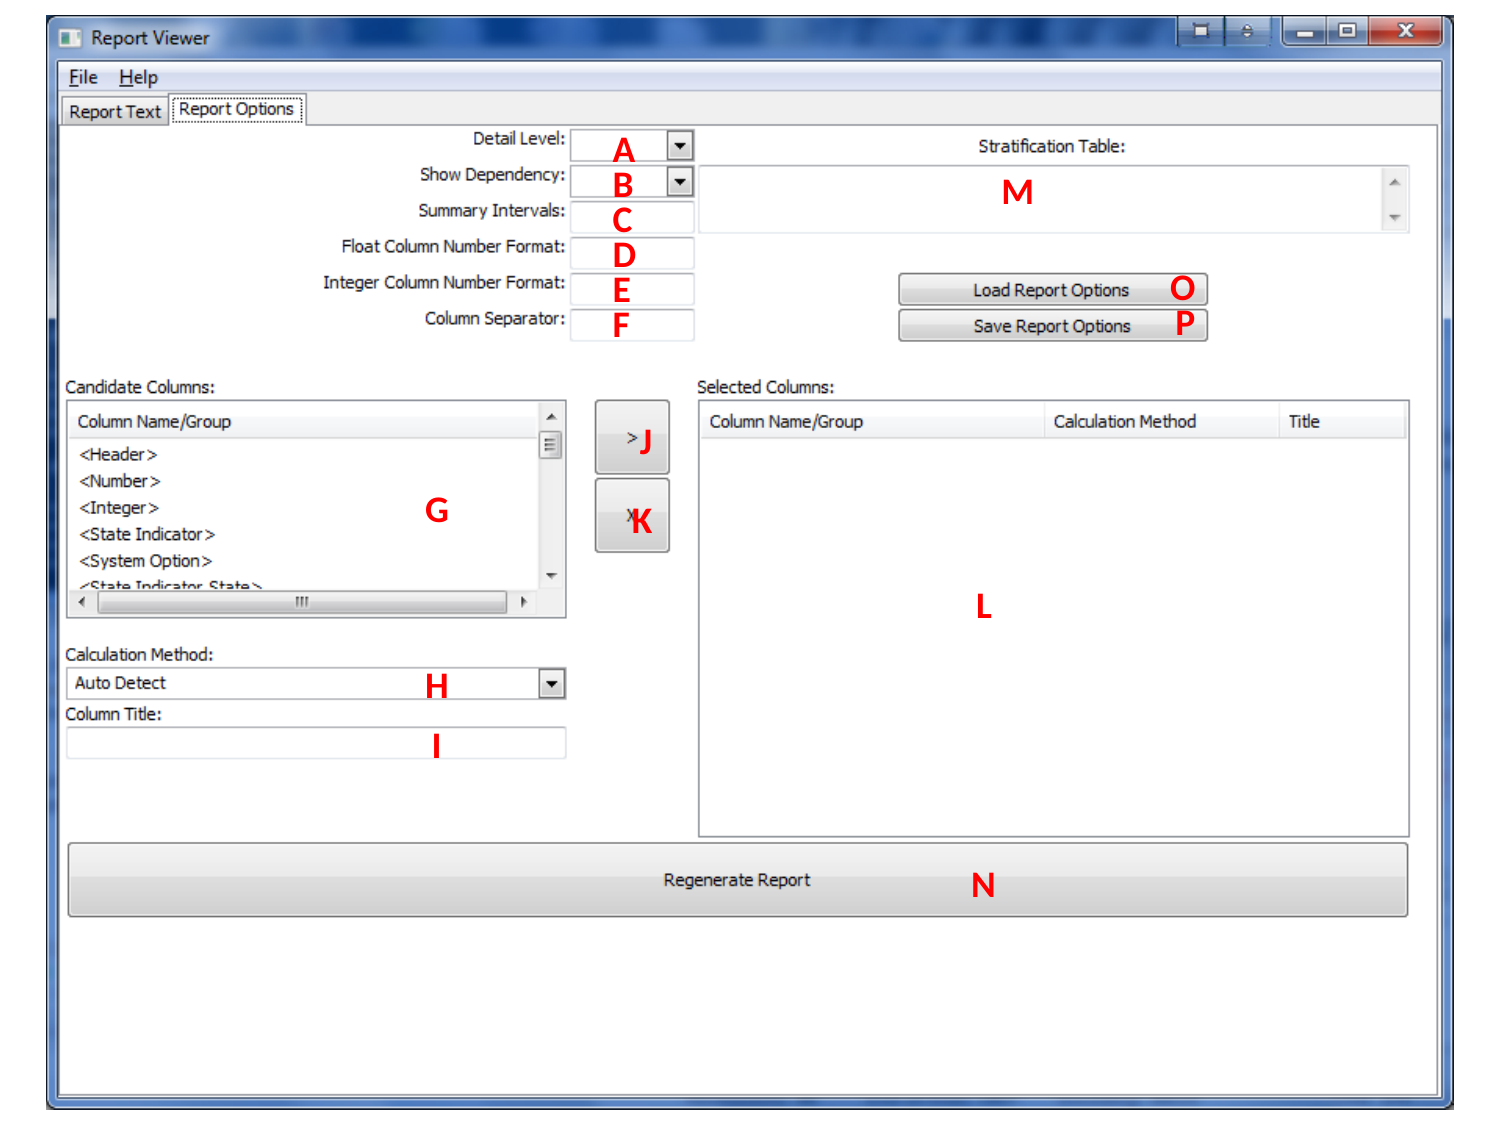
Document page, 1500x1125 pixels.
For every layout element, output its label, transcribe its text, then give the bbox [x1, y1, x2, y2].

text_box I [416, 713, 458, 775]
text_box F [597, 292, 646, 354]
text_box M [986, 159, 1050, 221]
text_box C [597, 187, 648, 222]
text_box L [960, 573, 1008, 634]
text_box B [597, 152, 651, 214]
text_box N [955, 852, 1011, 913]
text_box H [410, 653, 465, 714]
text_box P [1160, 290, 1211, 352]
text_box O [1155, 255, 1211, 316]
text_box A [597, 117, 651, 152]
picture [46, 15, 1454, 1110]
text_box K [616, 489, 668, 550]
text_box D [597, 222, 652, 284]
text_box G [410, 477, 465, 538]
text_box J [624, 409, 668, 470]
text_box E [597, 257, 647, 319]
